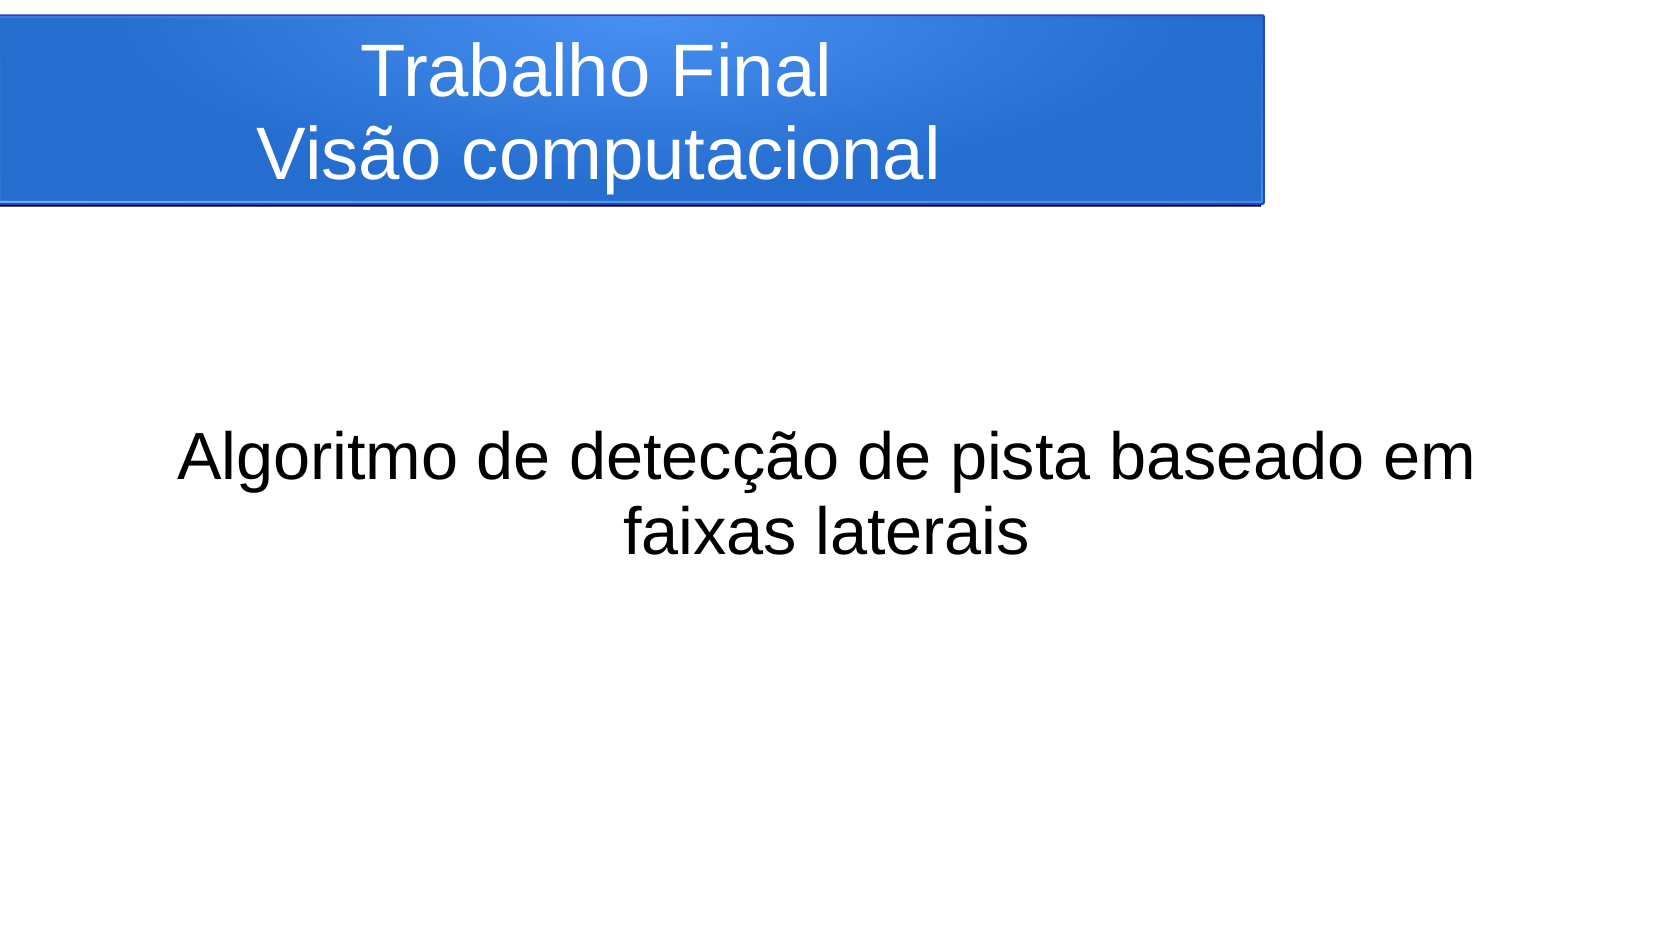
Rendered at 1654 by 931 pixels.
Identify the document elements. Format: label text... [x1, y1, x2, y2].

subtitle Algoritmo de detecção de pista baseado em faixas laterais [82, 224, 1571, 764]
title Trabalho Final Visão computacional [236, 29, 1418, 196]
